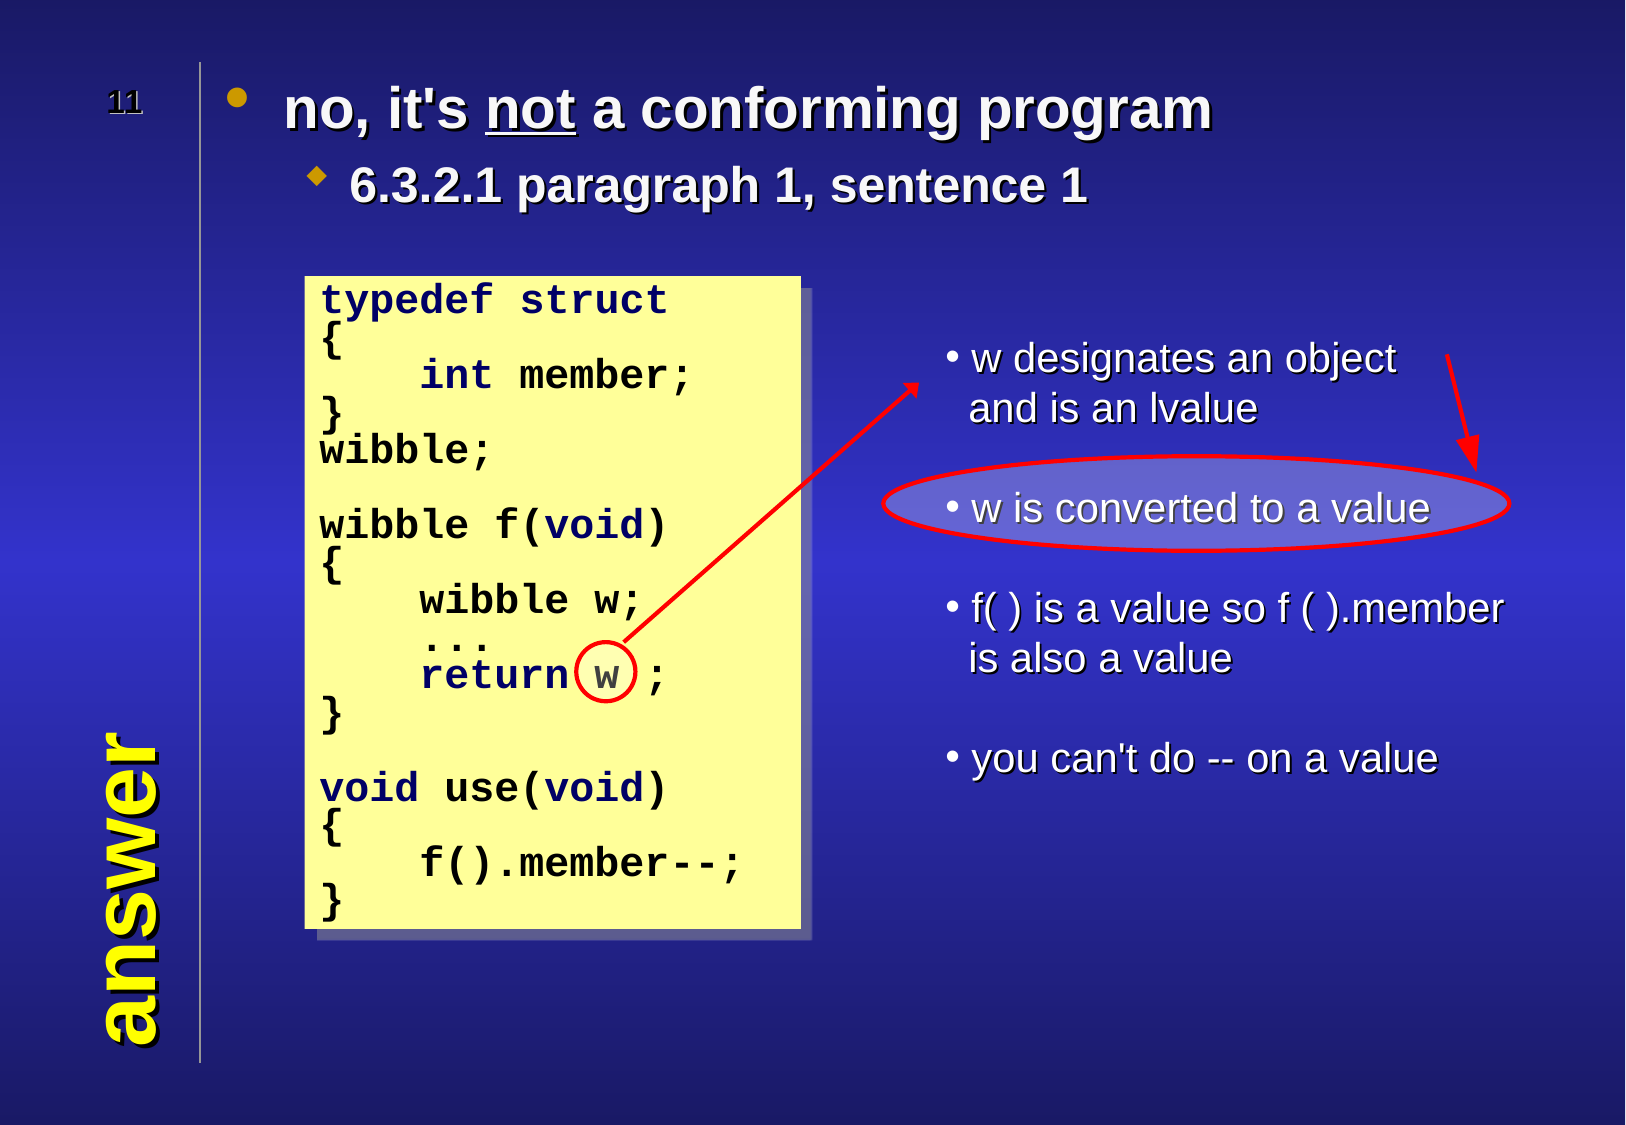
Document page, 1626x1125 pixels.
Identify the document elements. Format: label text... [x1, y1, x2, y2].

title answer [50, 187, 188, 1063]
text_box w designates an object and is an lvalue w is converted to a value f( ) is a value so f ( ).member is also a value you can't do -- on a value [930, 323, 1569, 840]
text_box [883, 456, 1510, 551]
text_box typedef struct { int member; } wibble; wibble f(void) { wibble w; ... return w ; } void use(void) { f().member--; } [304, 276, 801, 929]
text_box [576, 642, 636, 702]
list no, it's not a conforming program 6.3.2.1 paragraph 1, sentence 1 [212, 62, 1550, 1063]
